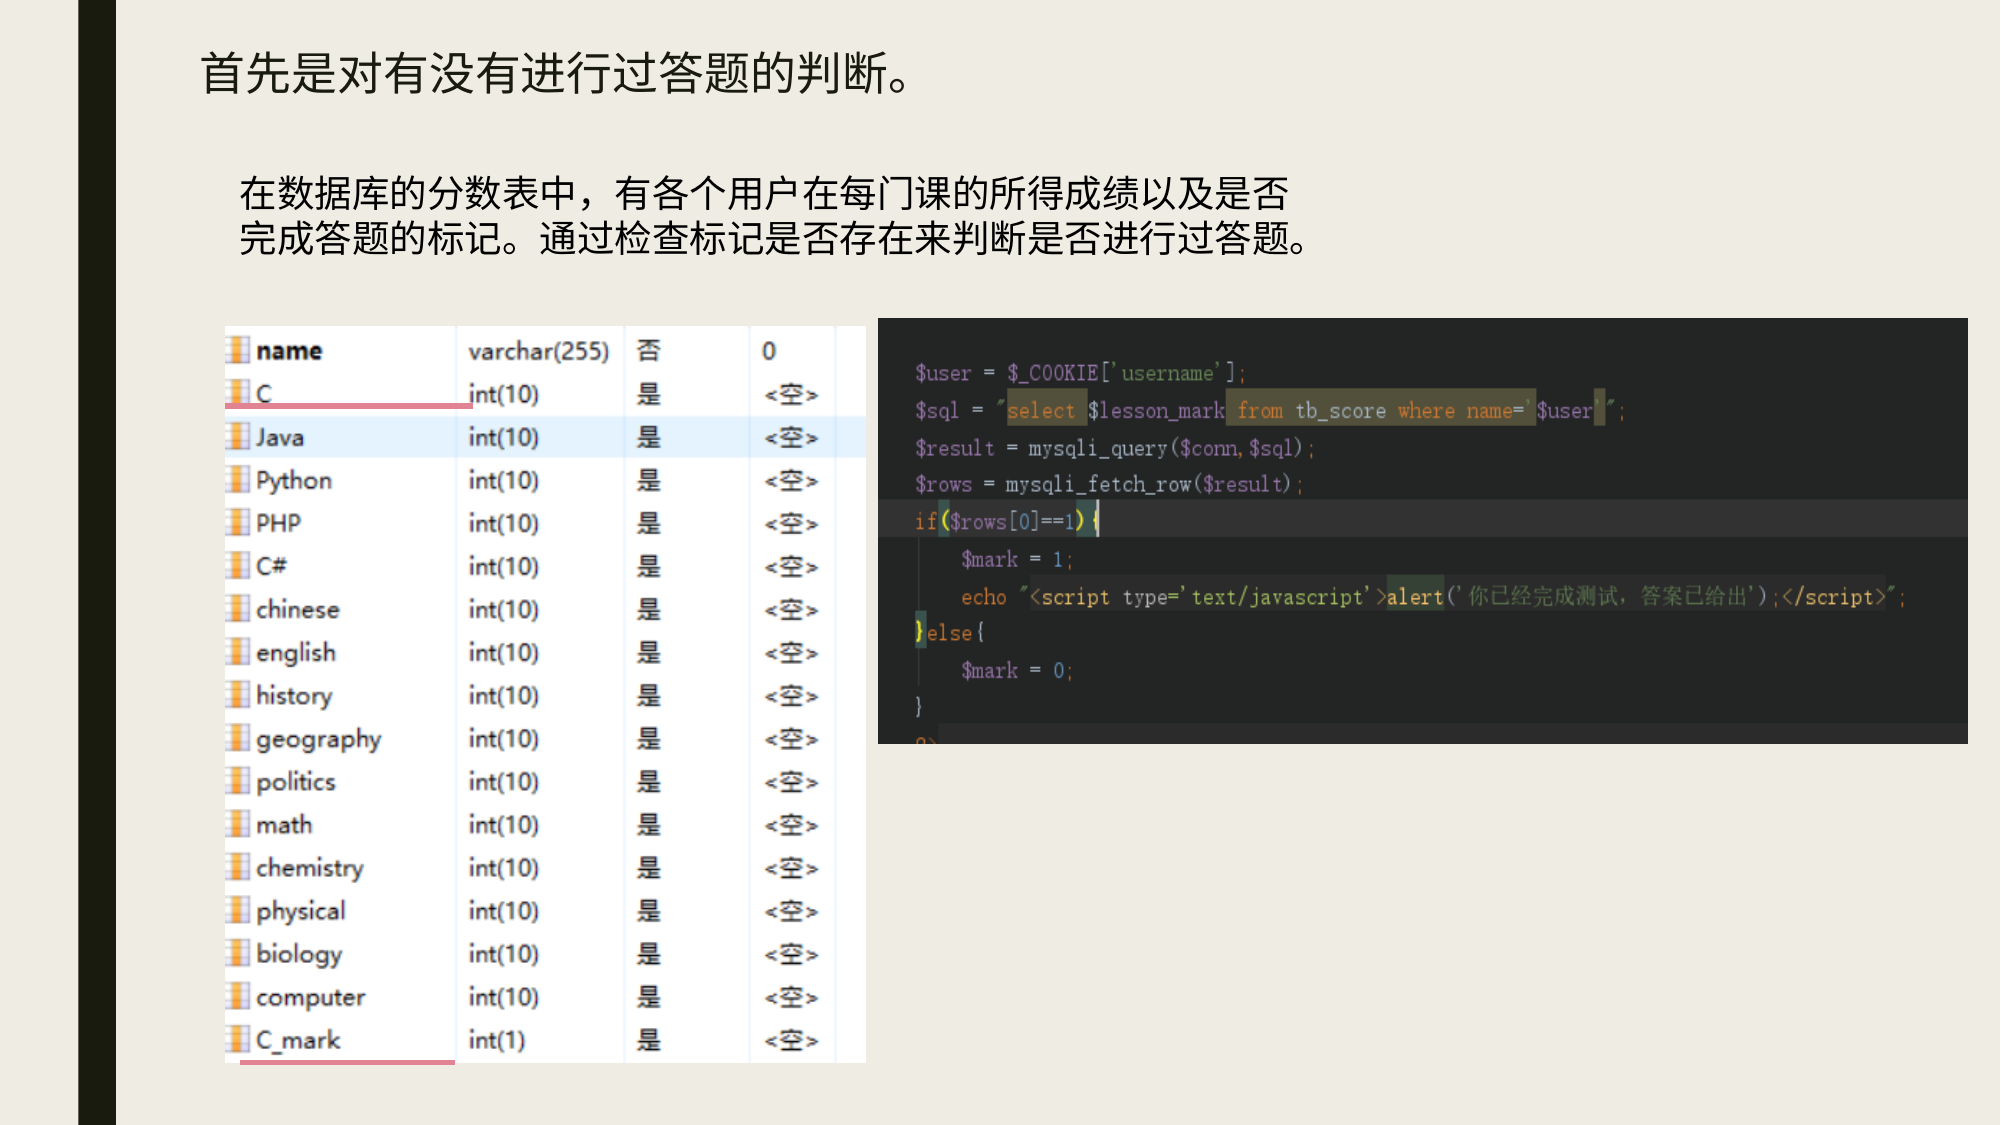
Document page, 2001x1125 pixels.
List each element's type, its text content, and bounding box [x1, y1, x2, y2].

picture [225, 326, 866, 1063]
text_box 在数据库的分数表中，有各个用户在每门课的所得成绩以及是否完成答题的标记。通过检查标记是否存在来判断是否进行过答题。 [225, 162, 1337, 268]
title 首先是对有没有进行过答题的判断。 [184, 43, 1760, 163]
picture [878, 318, 1968, 744]
